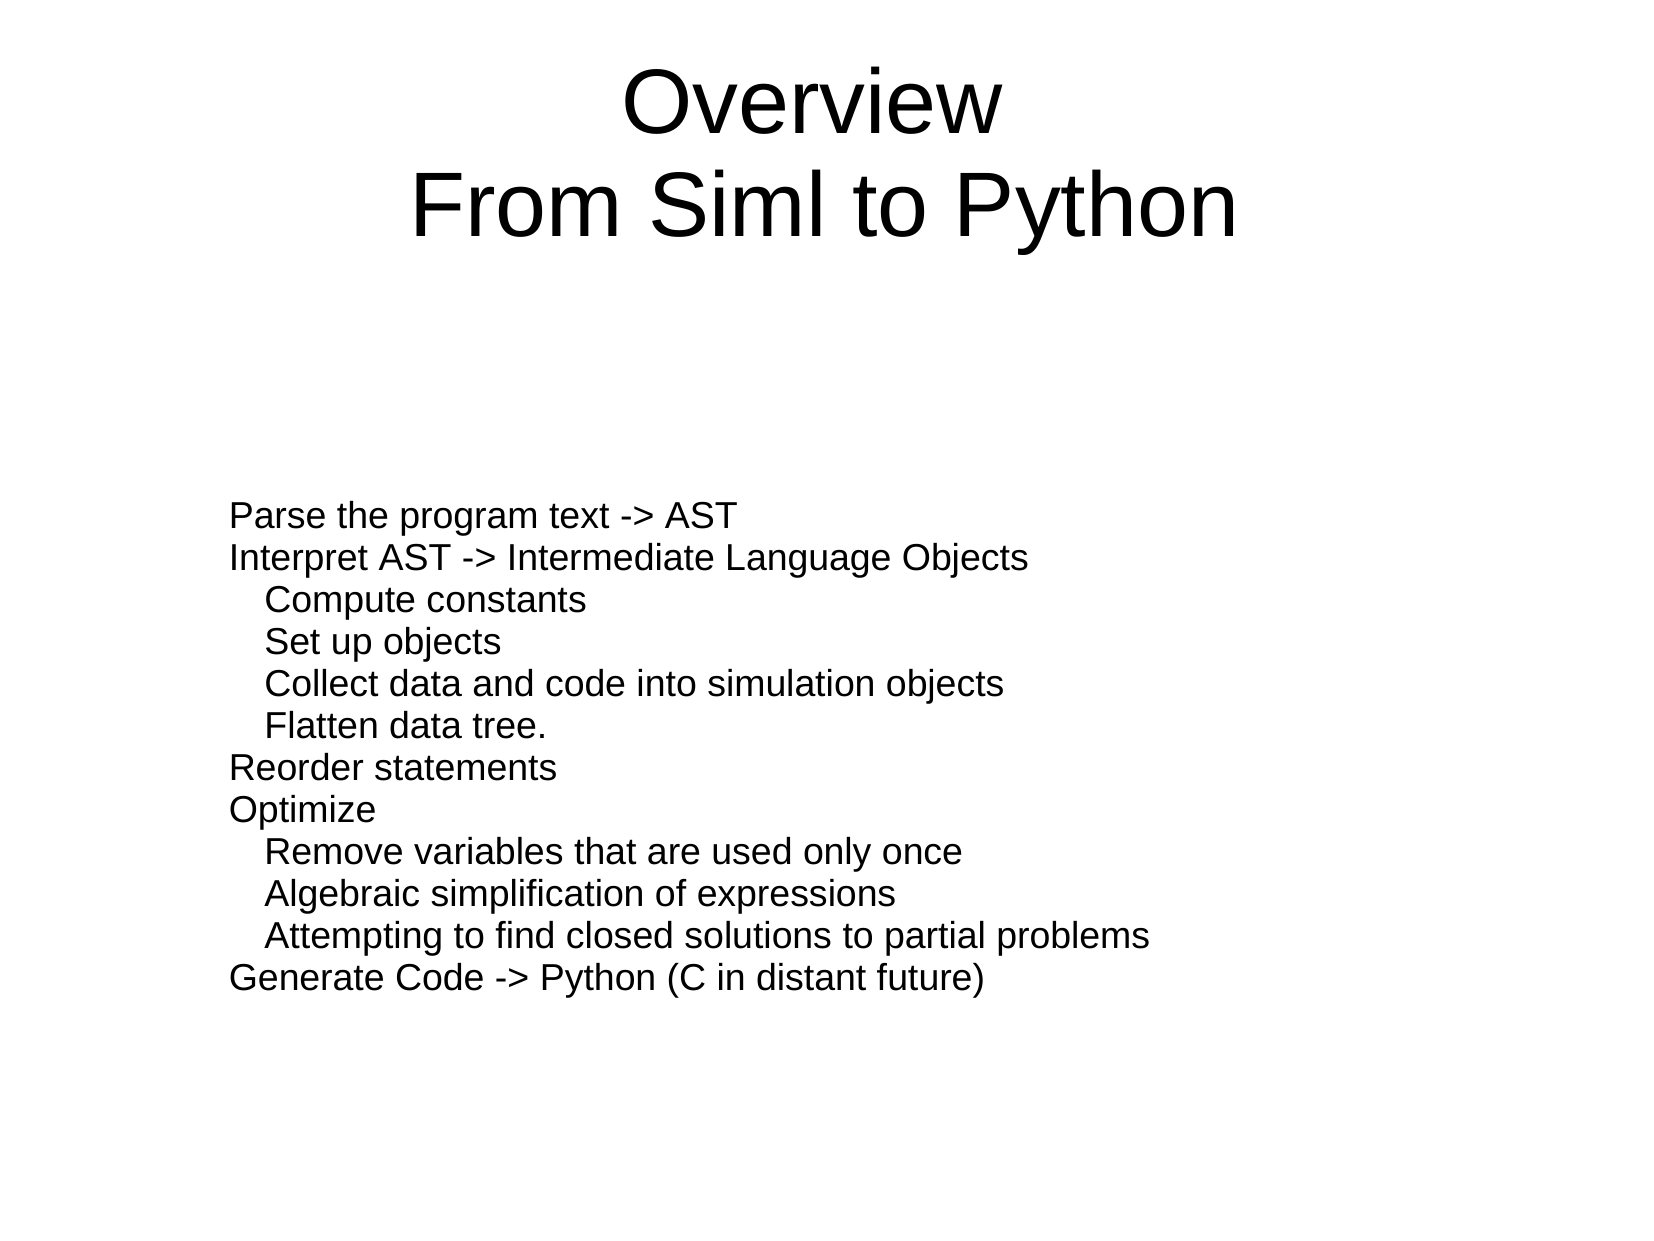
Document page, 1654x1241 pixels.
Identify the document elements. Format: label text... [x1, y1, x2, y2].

text_box Parse the program text -> AST Interpret AST -> Intermediate Language Objects Compute constants Set up objects Collect data and code into simulation objects Flatten data tree. Reorder statements Optimize Remove variables that are used only once Algebraic simplification of expressions Attempting to find closed solutions to partial problems Generate Code -> Python (C in distant future) [214, 487, 1202, 1007]
title Overview From Siml to Python [37, 50, 1613, 256]
